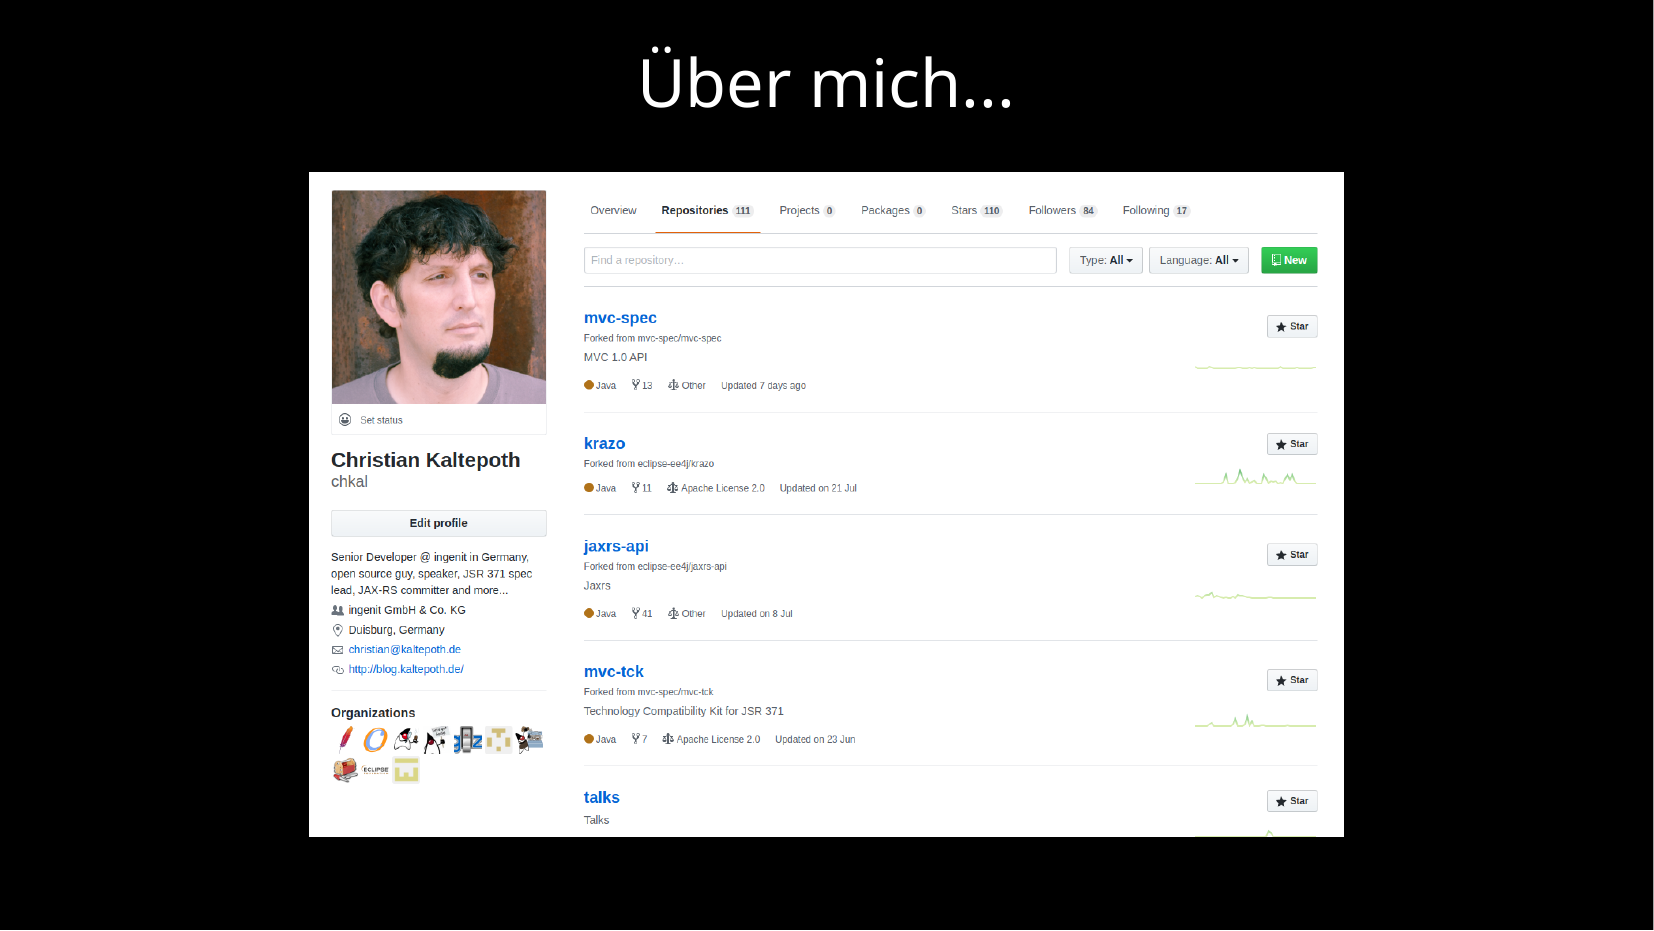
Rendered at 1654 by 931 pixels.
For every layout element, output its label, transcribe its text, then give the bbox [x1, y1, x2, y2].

picture [309, 172, 1344, 838]
title Über mich... [82, 39, 1571, 124]
